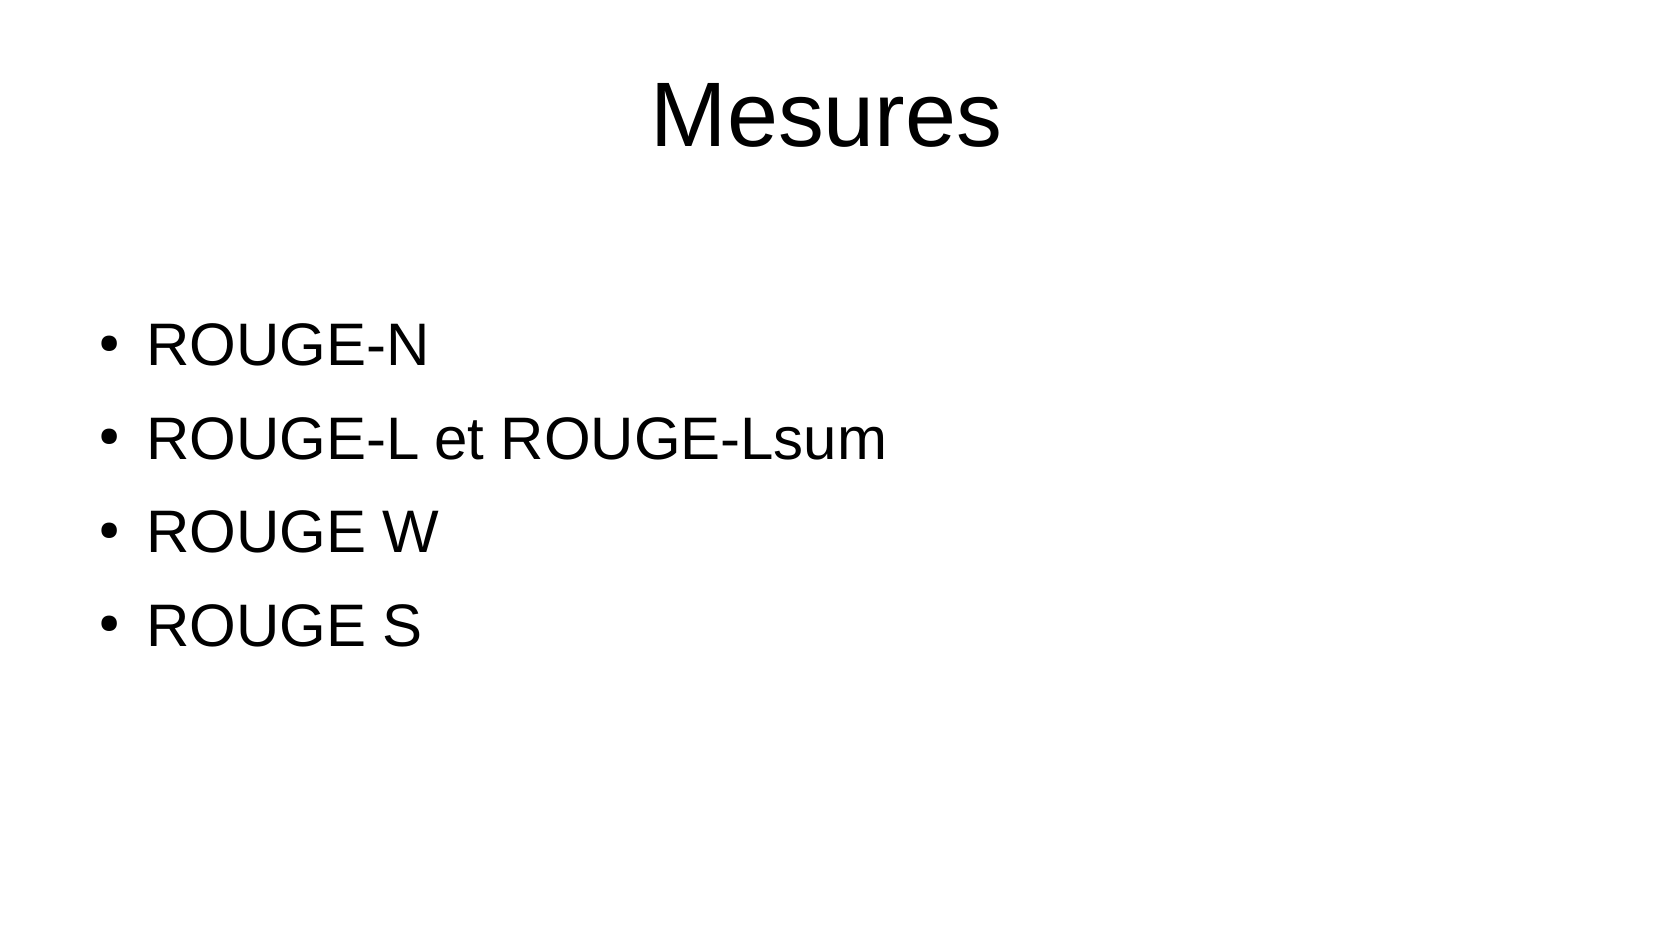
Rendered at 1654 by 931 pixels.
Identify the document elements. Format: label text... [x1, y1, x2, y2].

list ROUGE-N ROUGE-L et ROUGE-Lsum ROUGE W ROUGE S [82, 217, 1571, 758]
title Mesures [82, 37, 1571, 193]
